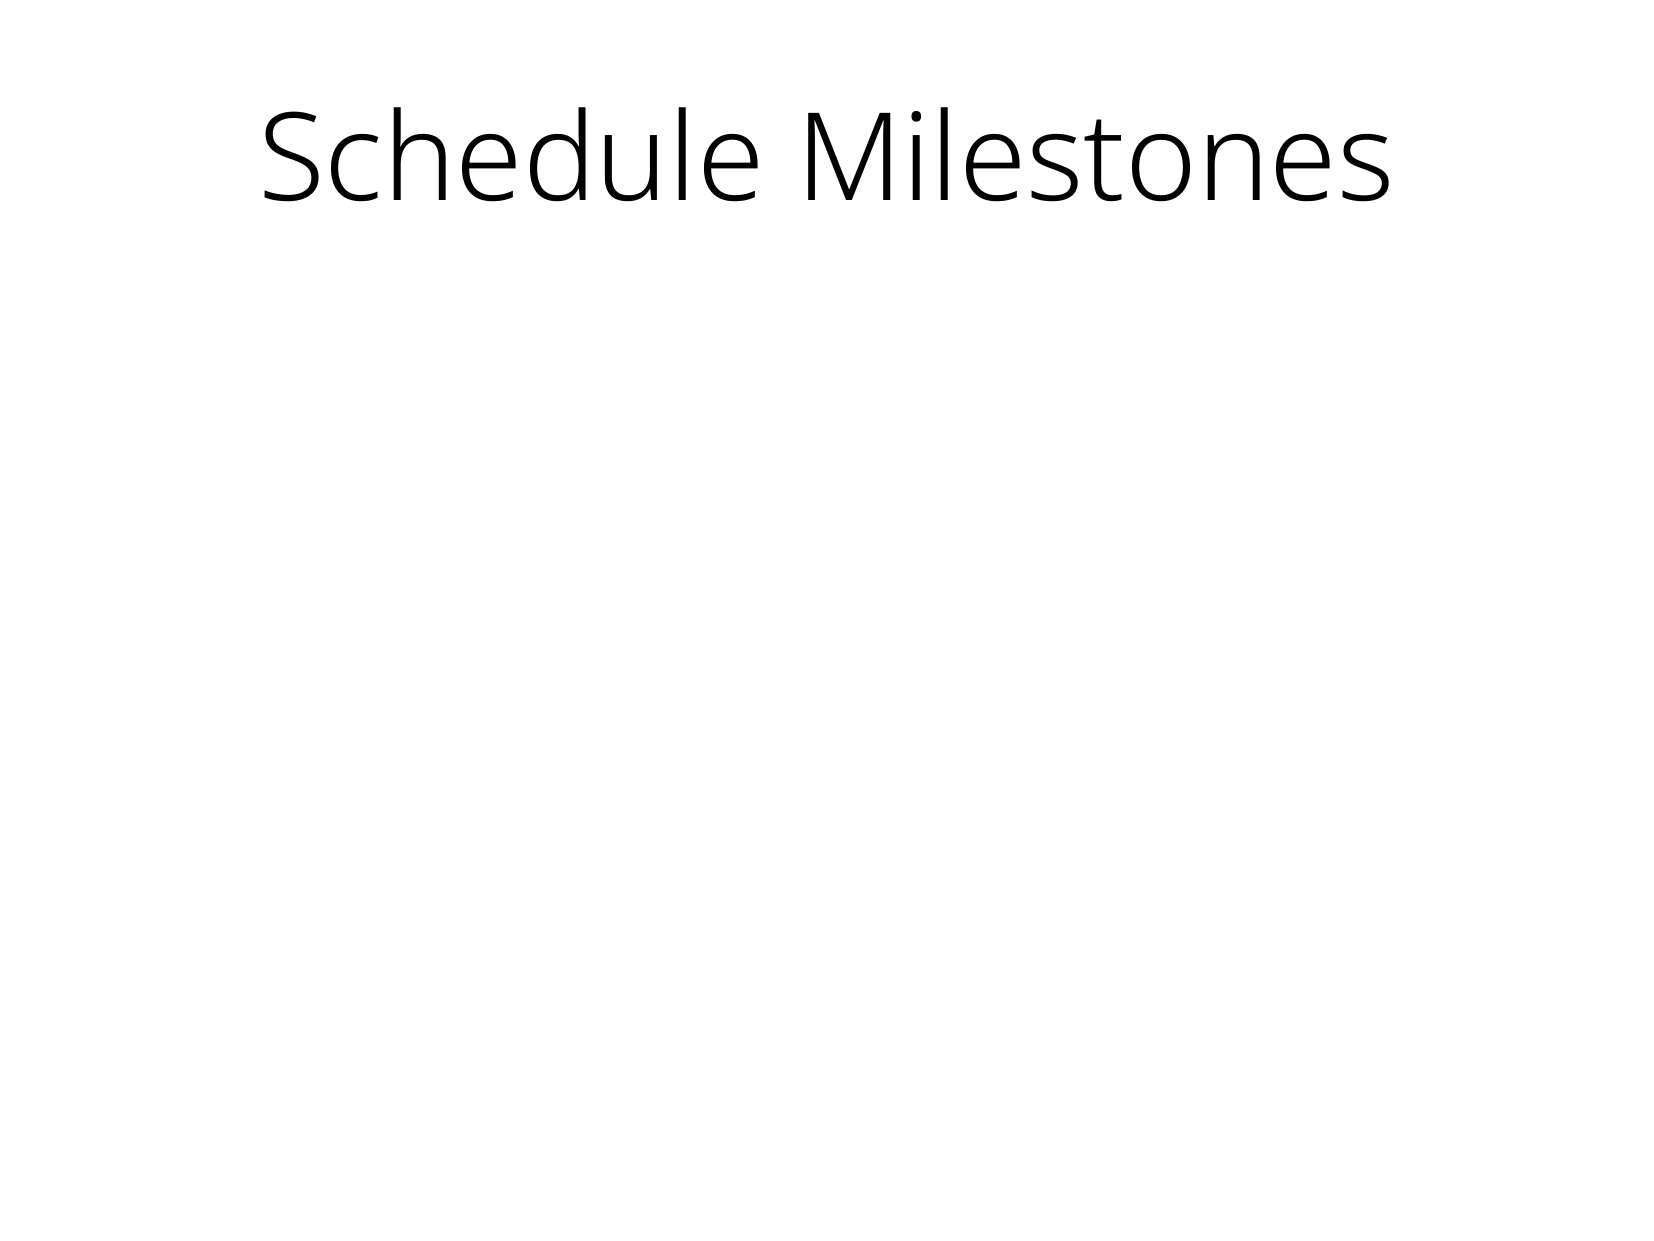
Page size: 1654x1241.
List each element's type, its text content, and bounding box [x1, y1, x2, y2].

title Schedule Milestones [82, 49, 1571, 257]
